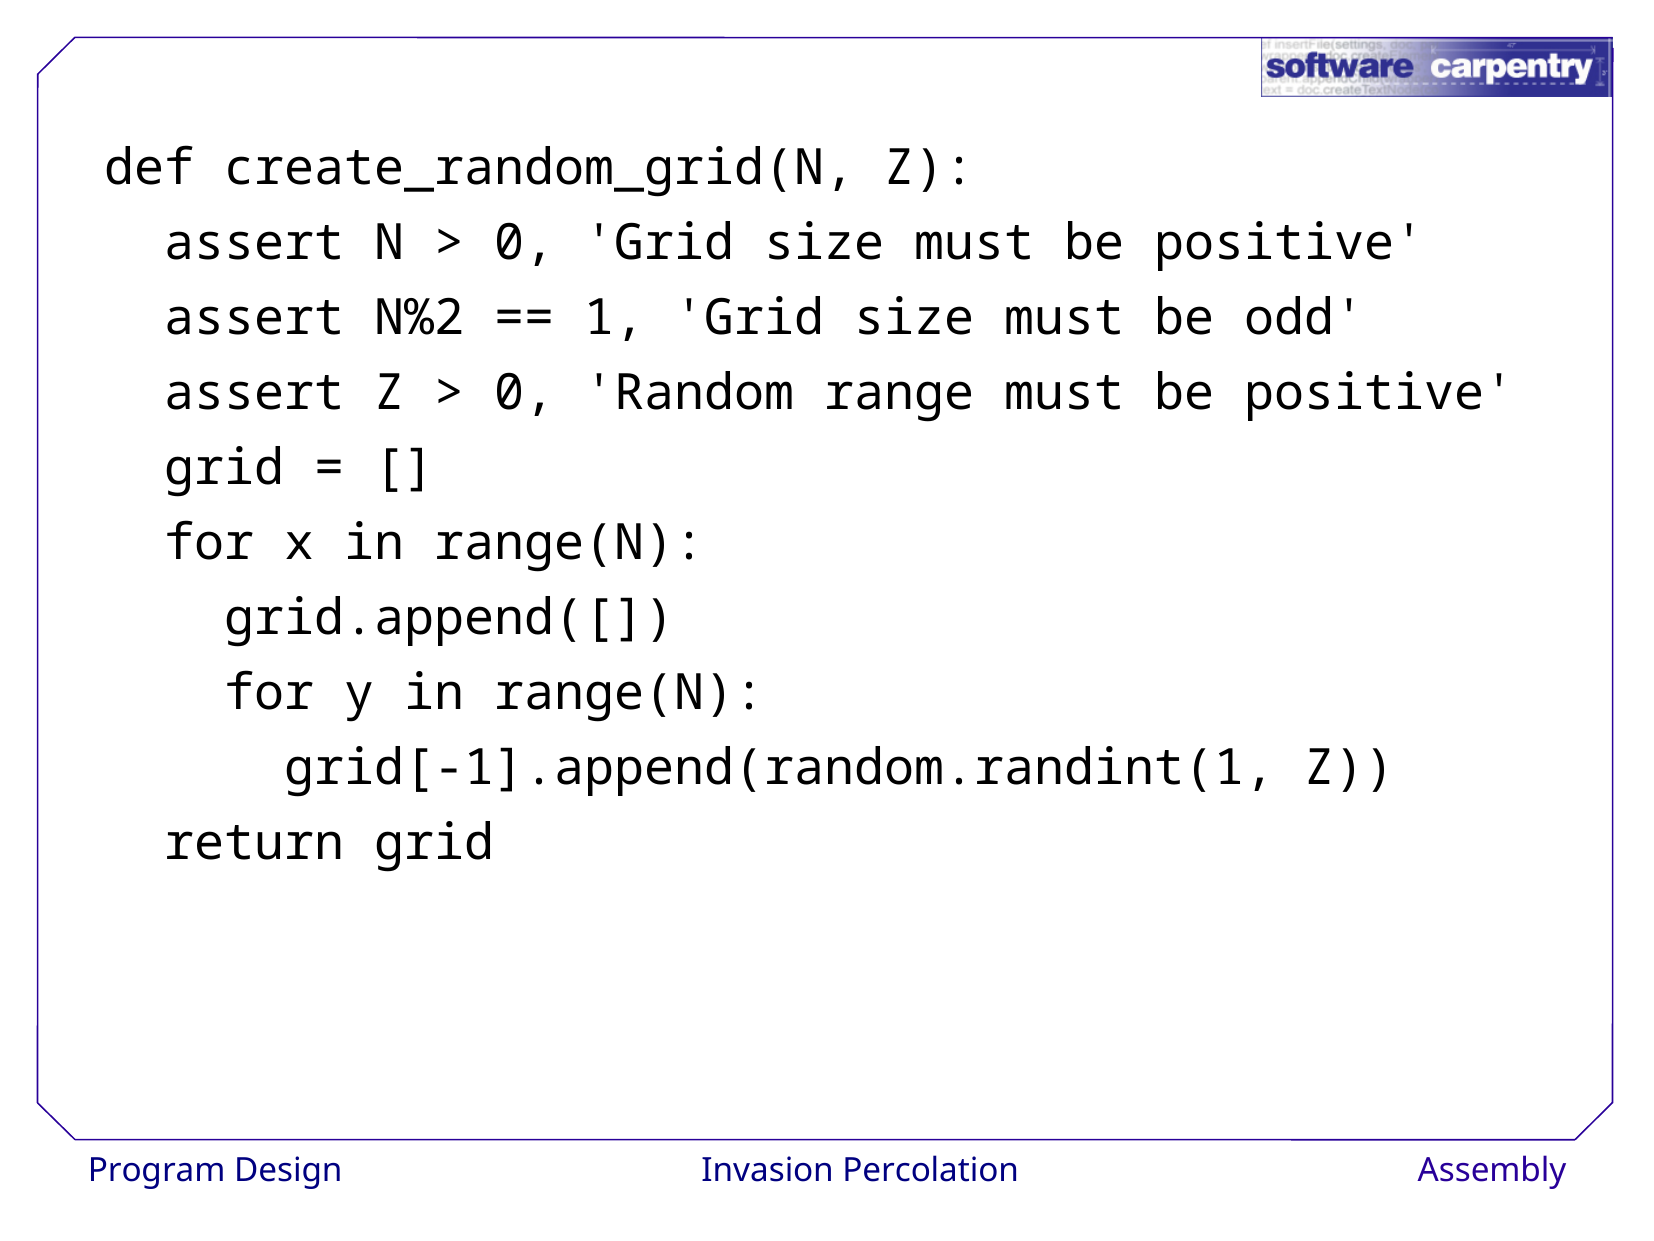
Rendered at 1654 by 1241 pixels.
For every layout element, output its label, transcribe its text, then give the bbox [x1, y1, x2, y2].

picture [1261, 39, 1613, 97]
text_box def create_random_grid(N, Z): assert N > 0, 'Grid size must be positive' assert N%2 == 1, 'Grid size must be odd' assert Z > 0, 'Random range must be positive' grid = [] for x in range(N): grid.append([]) for y in range(N): grid[-1].append(random.randint(1, Z)) return grid [89, 112, 1508, 1055]
